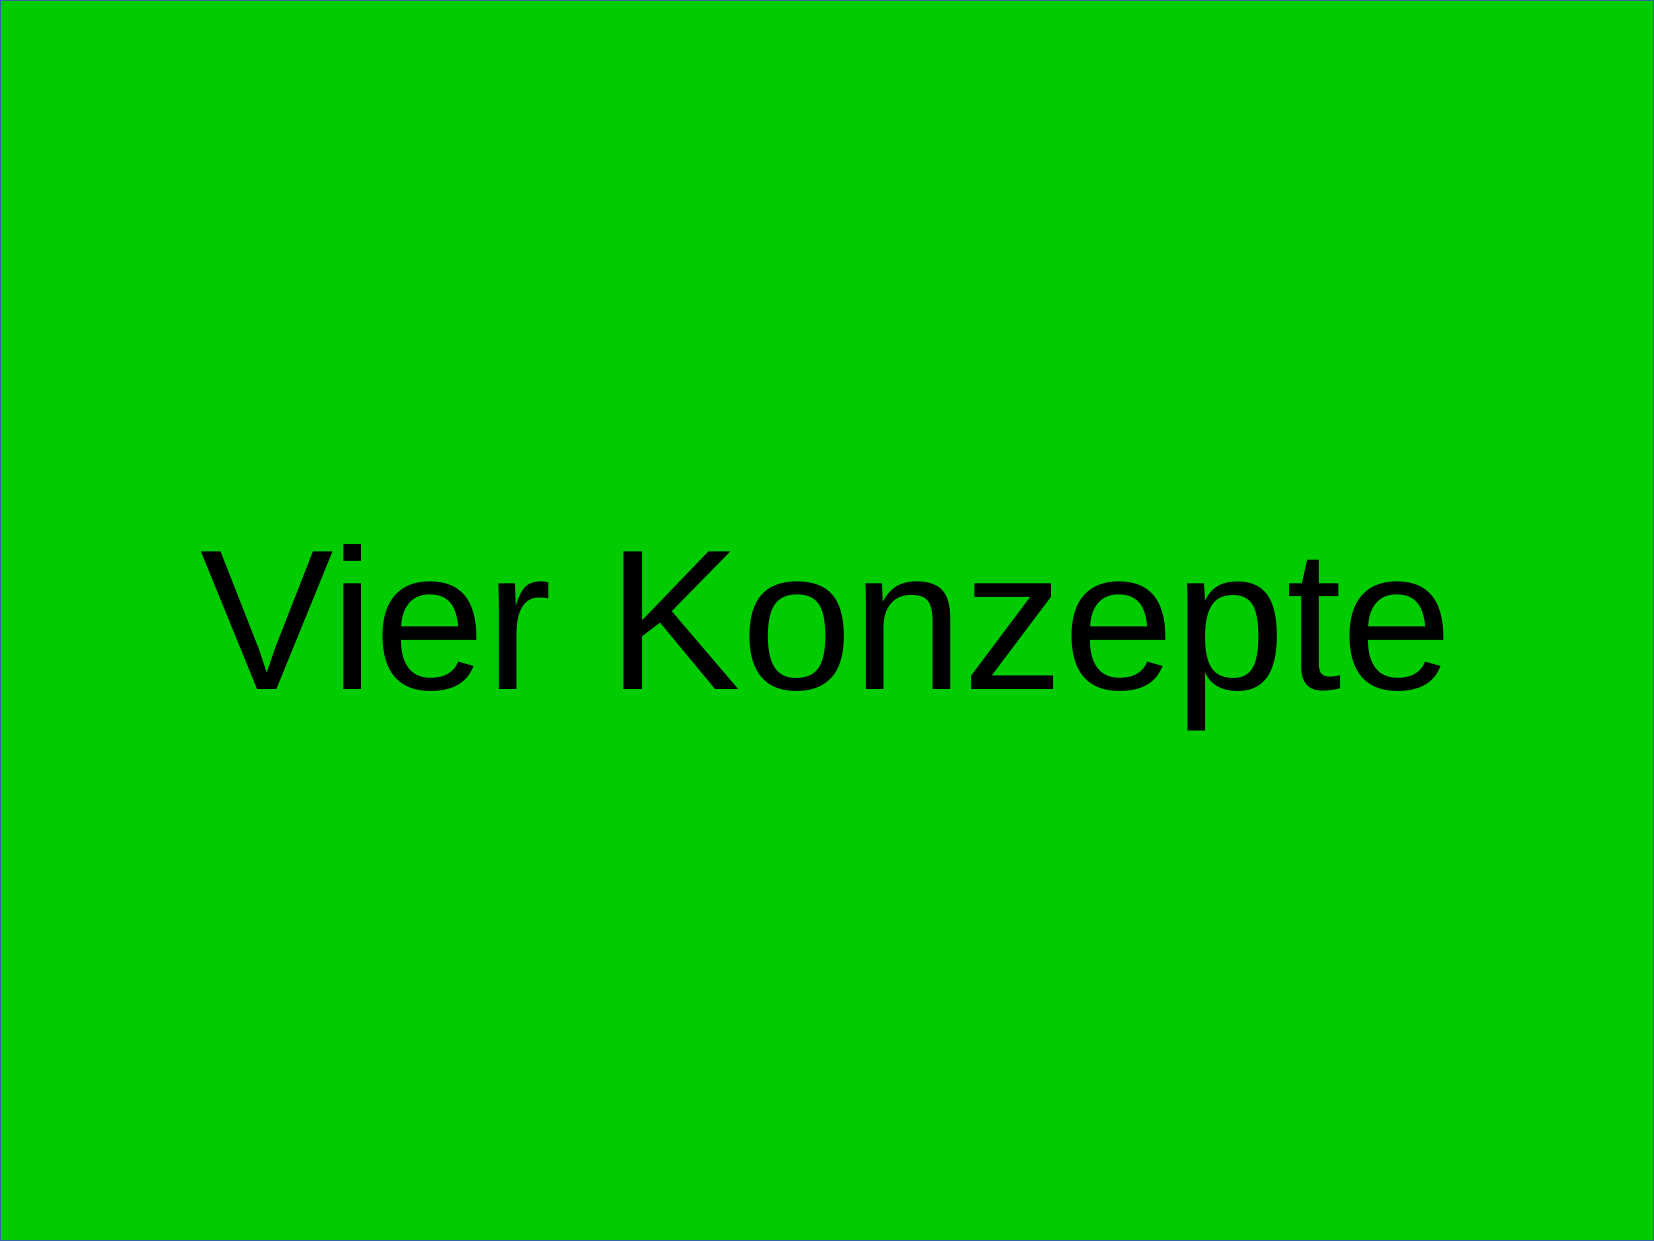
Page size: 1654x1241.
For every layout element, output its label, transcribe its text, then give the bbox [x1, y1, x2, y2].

text_box Vier Konzepte [0, 0, 1654, 1241]
